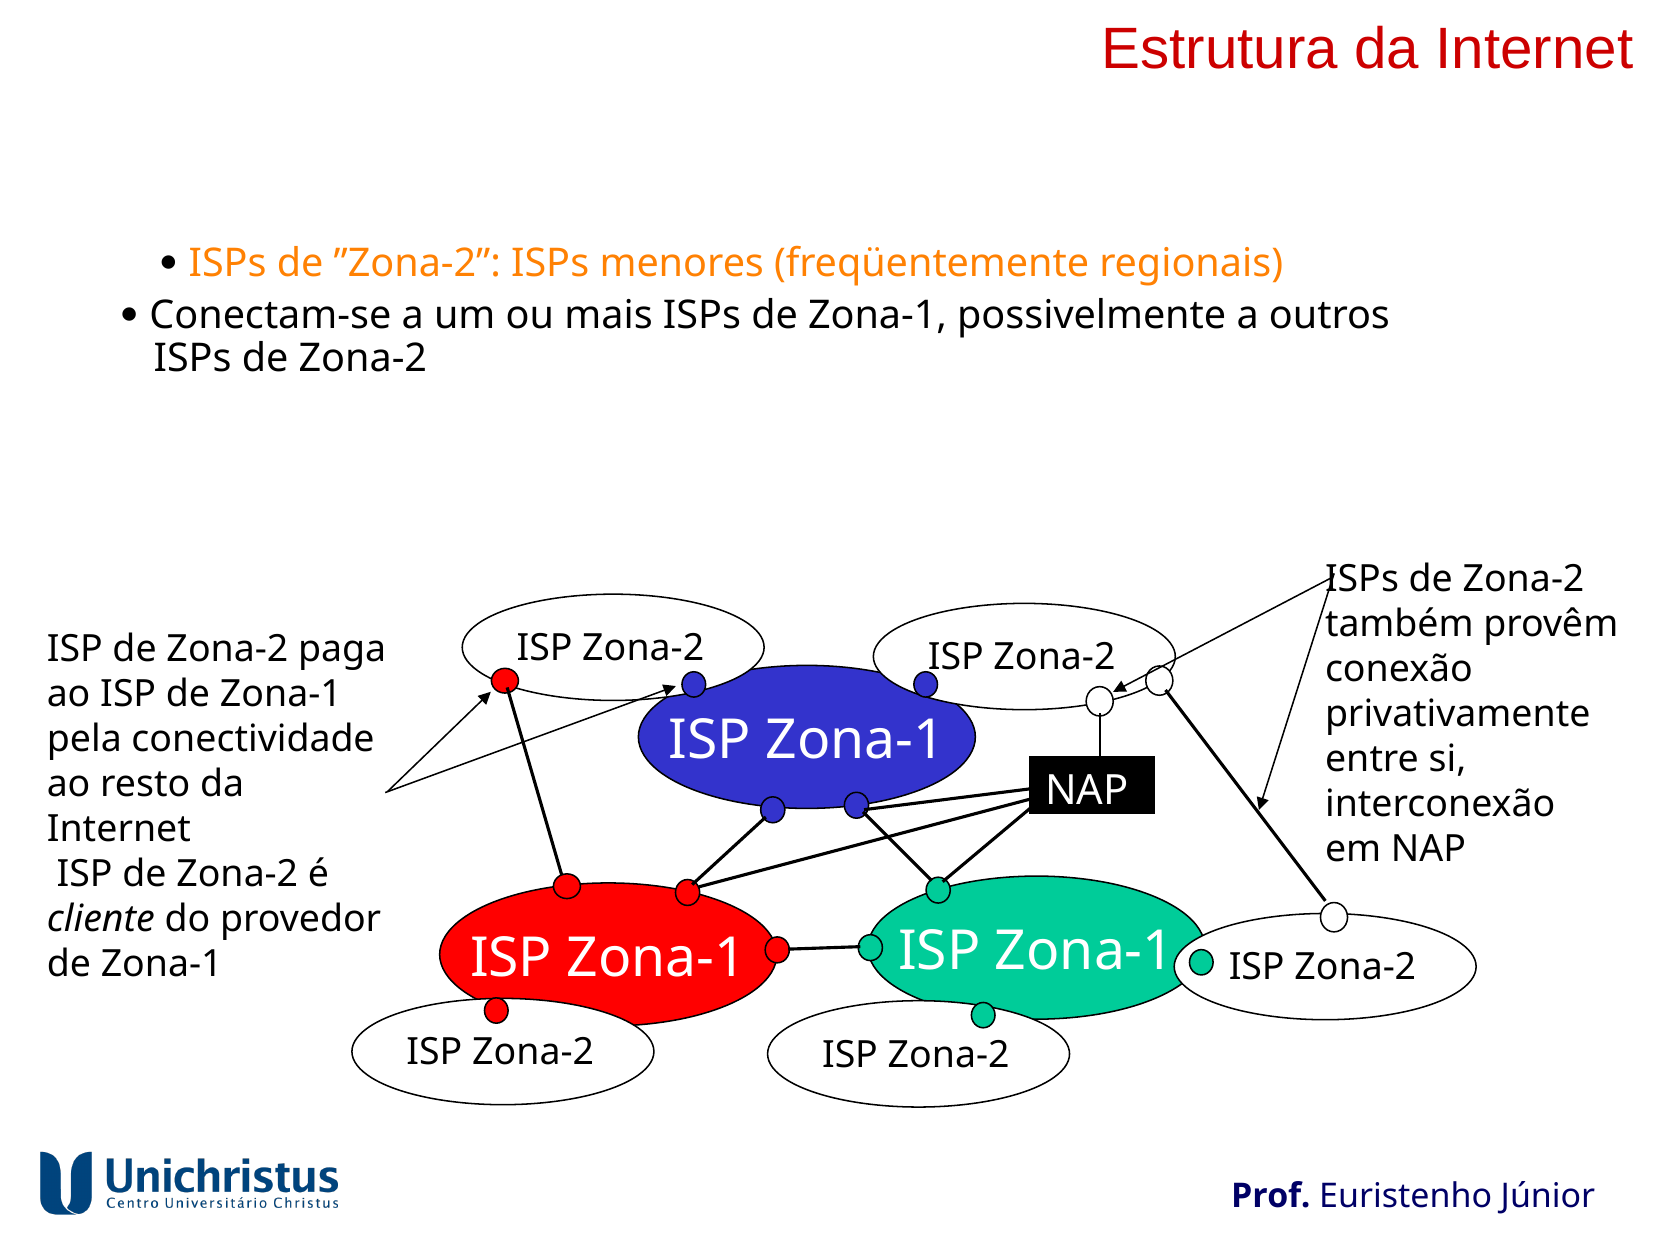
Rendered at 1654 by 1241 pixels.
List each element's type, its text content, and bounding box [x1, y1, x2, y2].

list  ISPs de ”Zona-2”: ISPs menores (freqüentemente regionais)  Conectam-se a um ou mais ISPs de Zona-1, possivelmente a outros ISPs de Zona-2 [76, 234, 1451, 523]
text_box [844, 792, 869, 819]
text_box ISP Zona-2 [501, 615, 720, 676]
text_box ISP Zona-1 [638, 665, 976, 809]
text_box ISP Zona-1 [439, 882, 776, 1025]
text_box Estrutura da Internet: rede de redes [127, 41, 1654, 152]
text_box [675, 879, 700, 906]
text_box [760, 796, 785, 823]
text_box ISP Zona-2 [1213, 934, 1432, 996]
text_box ISP Zona-2 [391, 1019, 610, 1081]
text_box ISPs de Zona-2 também provêm conexão privativamente entre si, interconexão em NAP [1310, 545, 1635, 877]
text_box [765, 936, 790, 963]
text_box [351, 997, 654, 1105]
text_box Prof. Euristenho Júnior [1216, 1163, 1654, 1224]
text_box [553, 873, 581, 899]
text_box [1144, 756, 1155, 813]
text_box [462, 594, 765, 701]
text_box ISP Zona-2 [913, 624, 1131, 686]
text_box [1175, 902, 1477, 1020]
text_box ISP Zona-2 [807, 1021, 1025, 1083]
text_box ISP de Zona-2 paga ao ISP de Zona-1 pela conectividade ao resto da Internet ISP de Zona-2 é cliente do provedor de Zona-1 [32, 615, 403, 992]
text_box NAP [1030, 755, 1144, 822]
picture [35, 1148, 343, 1217]
text_box Estrutura da Internet [1086, 8, 1654, 95]
text_box [767, 1000, 1070, 1108]
text_box [873, 603, 1176, 716]
text_box ISP Zona-1 [870, 876, 1203, 1020]
